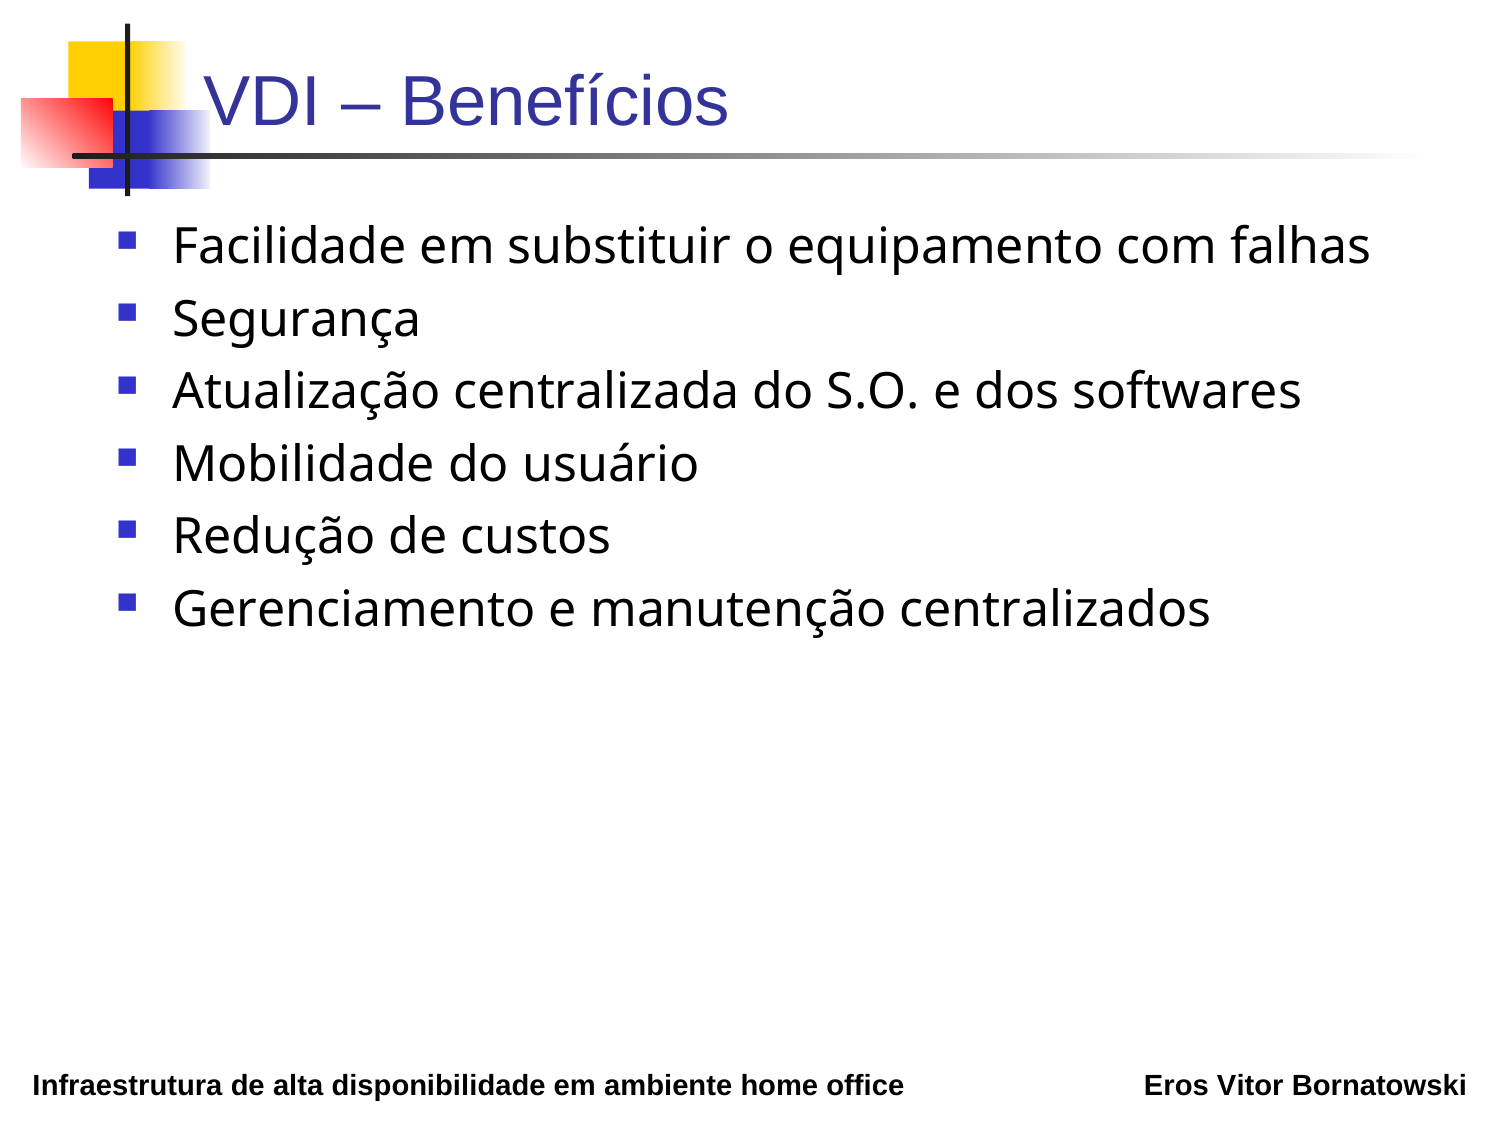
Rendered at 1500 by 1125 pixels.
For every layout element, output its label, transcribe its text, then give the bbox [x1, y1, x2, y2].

title VDI – Benefícios [188, 46, 1468, 149]
list Facilidade em substituir o equipamento com falhas Segurança Atualização centralizada do S.O. e dos softwares Mobilidade do usuário Redução de custos Gerenciamento e manutenção centralizados [100, 206, 1447, 1024]
